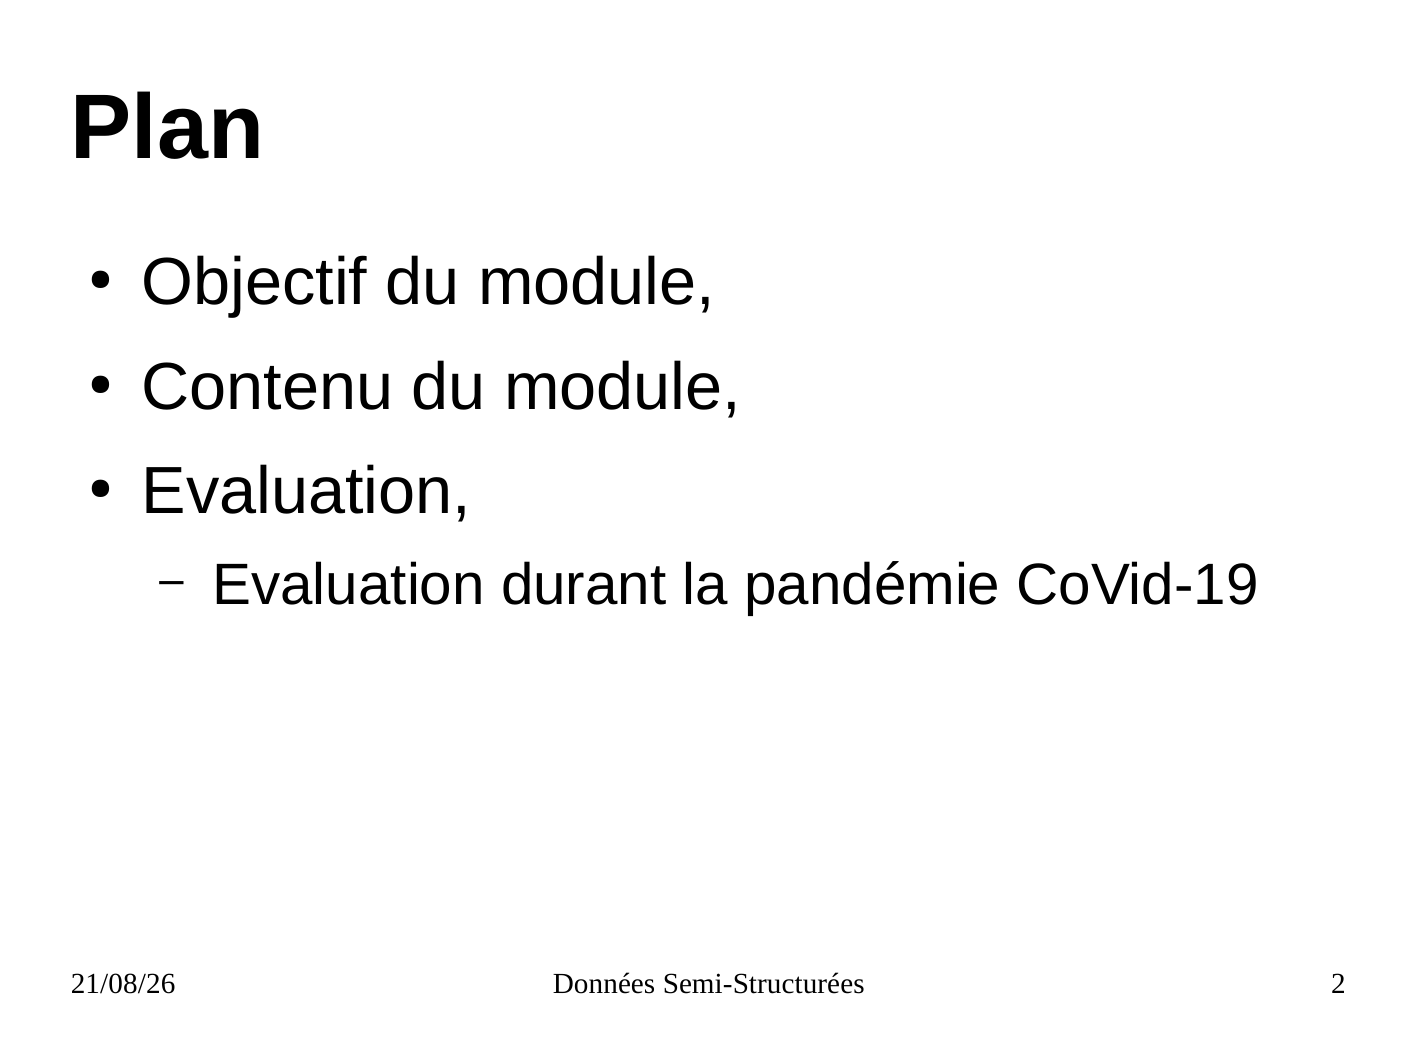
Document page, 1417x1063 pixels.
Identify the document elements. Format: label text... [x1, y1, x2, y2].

title Plan [70, 42, 1346, 212]
list Objectif du module, Contenu du module, Evaluation, Evaluation durant la pandémie CoVid-19 [70, 244, 1346, 925]
